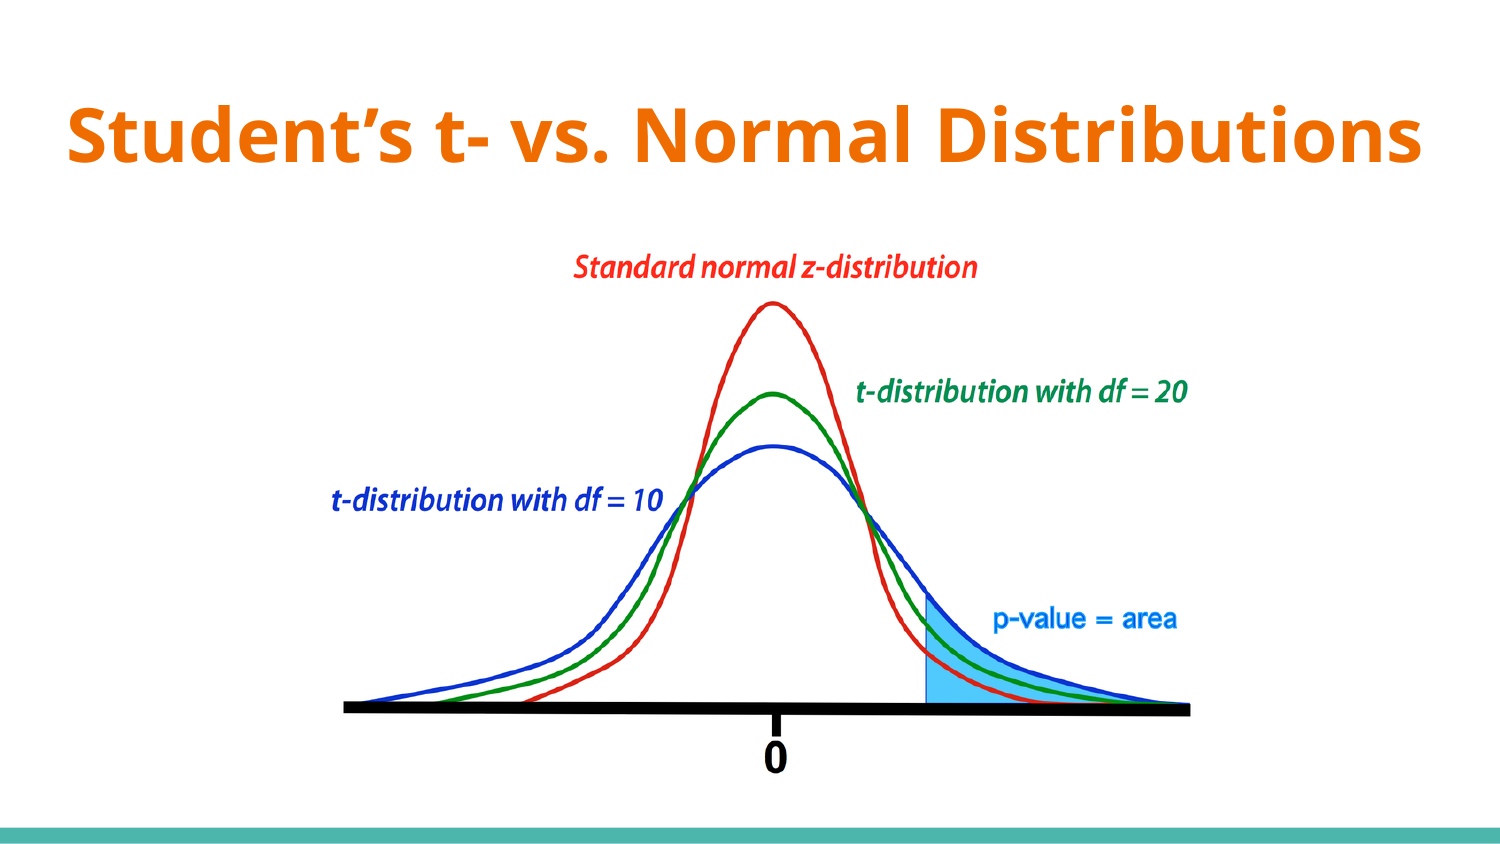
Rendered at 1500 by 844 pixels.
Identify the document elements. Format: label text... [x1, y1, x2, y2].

picture [285, 220, 1259, 787]
title Student’s t- vs. Normal Distributions [51, 72, 1449, 189]
